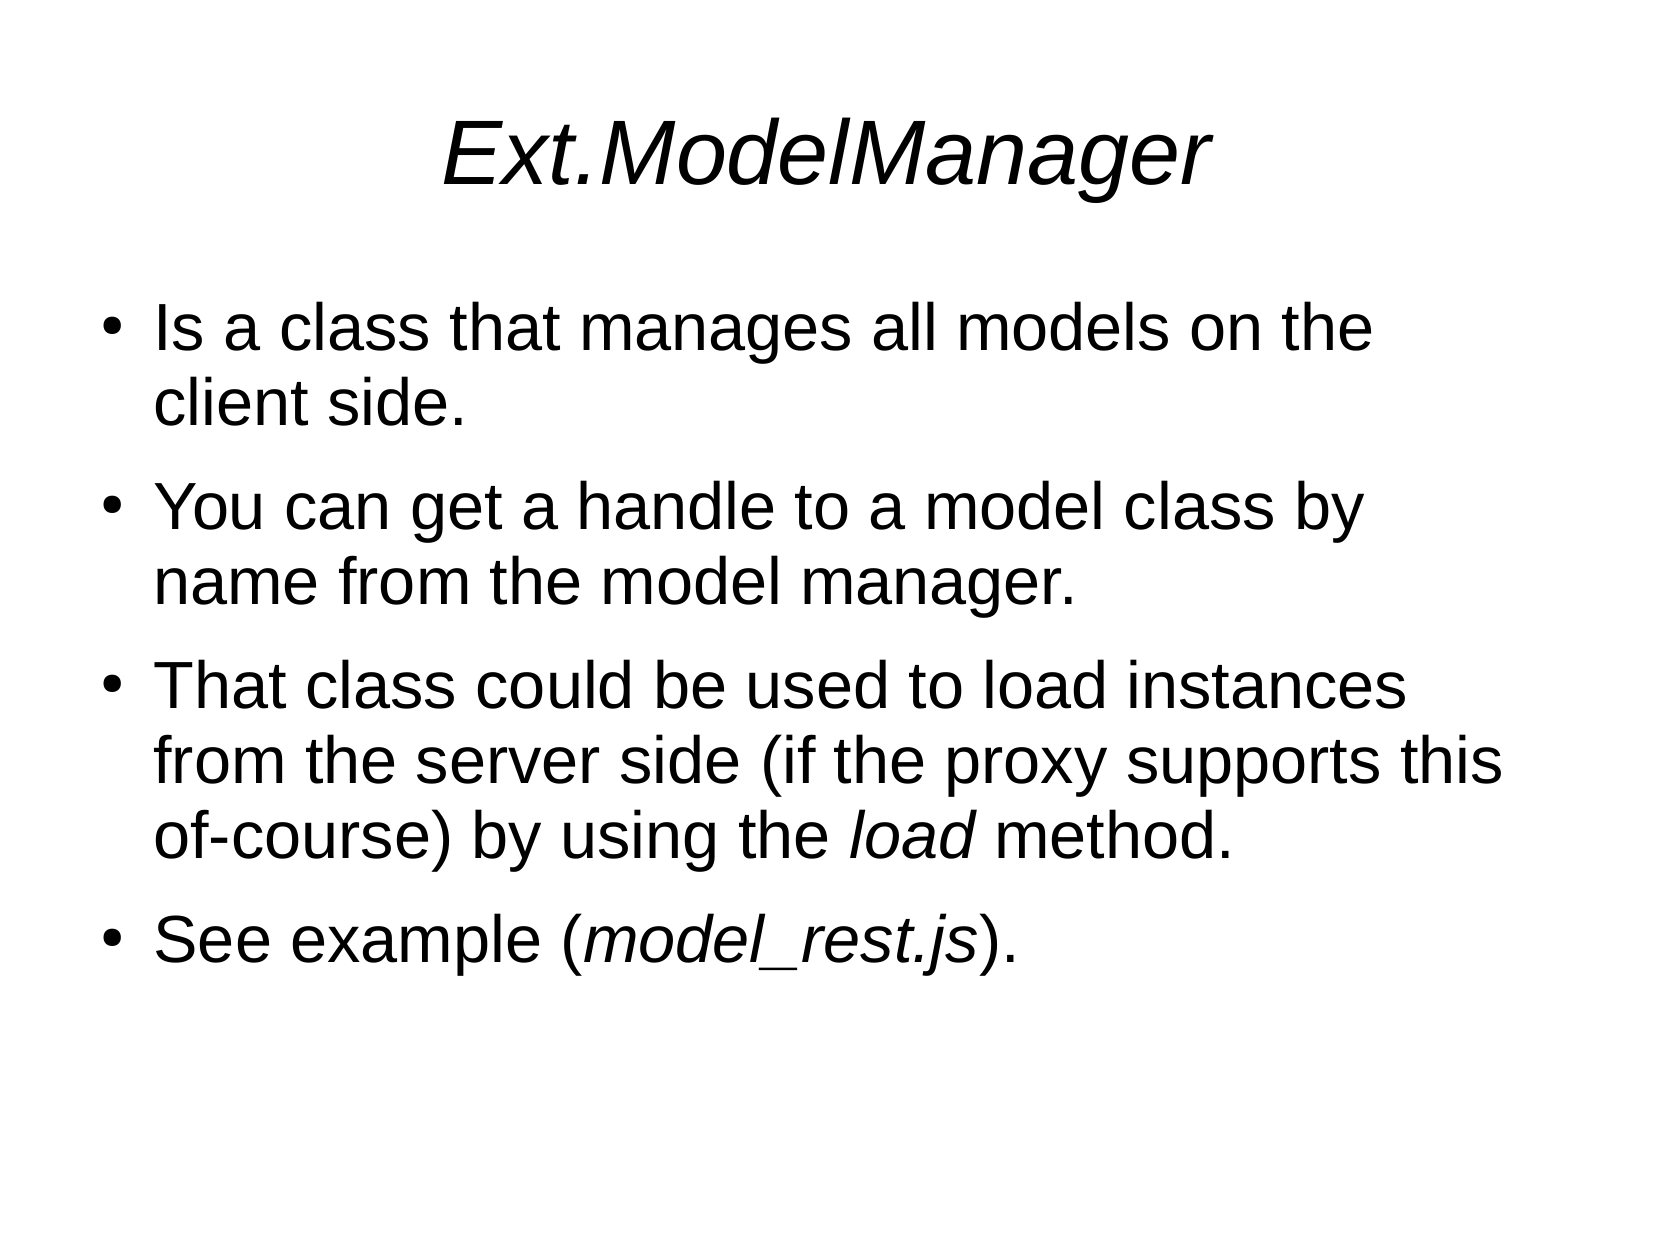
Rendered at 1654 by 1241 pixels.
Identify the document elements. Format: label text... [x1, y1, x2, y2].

list Is a class that manages all models on the client side. You can get a handle to a model class by name from the model manager. That class could be used to load instances from the server side (if the proxy supports this of-course) by using the load method. See example (model_rest.js). [82, 290, 1538, 1010]
title Ext.ModelManager [82, 49, 1571, 257]
